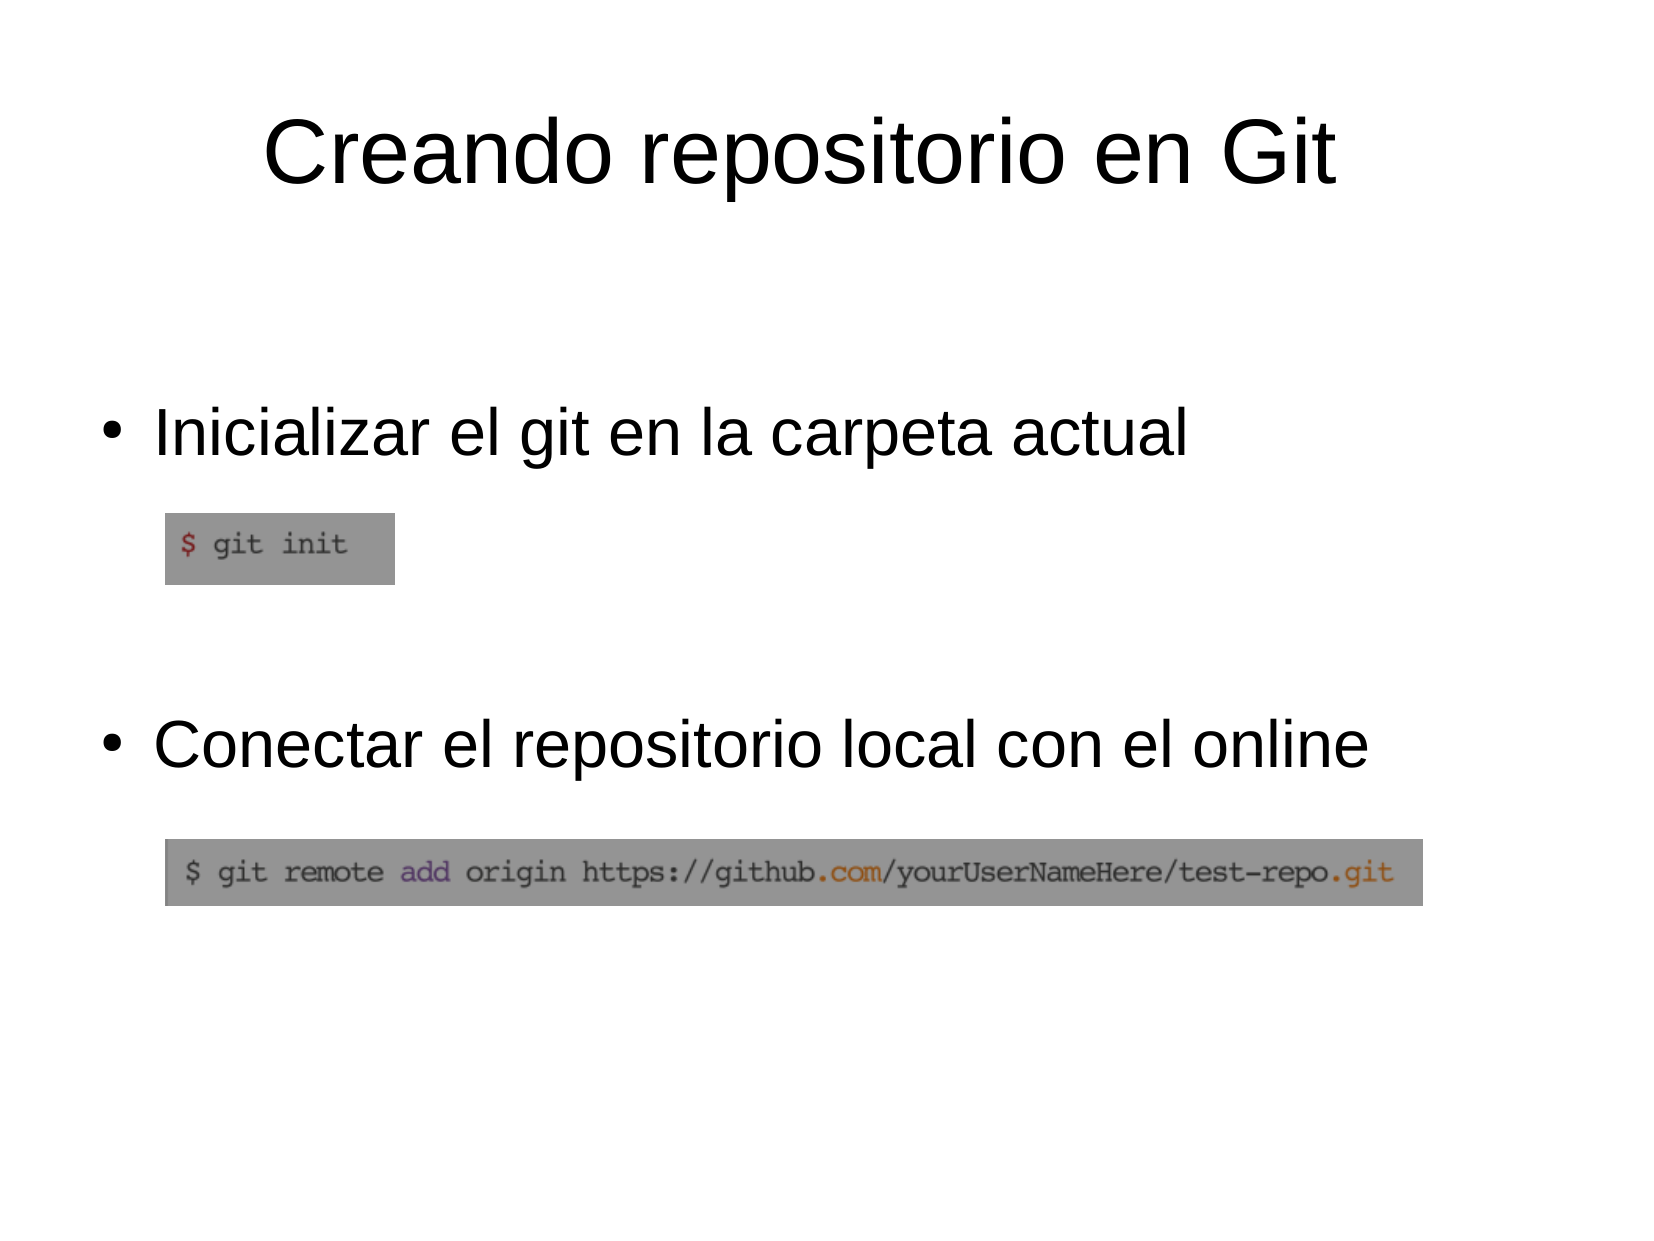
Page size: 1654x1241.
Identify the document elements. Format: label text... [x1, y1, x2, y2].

picture [165, 839, 1423, 906]
title Creando repositorio en Git [56, 47, 1546, 256]
picture [165, 513, 395, 586]
list Inicializar el git en la carpeta actual Conectar el repositorio local con el online [82, 290, 1571, 1010]
